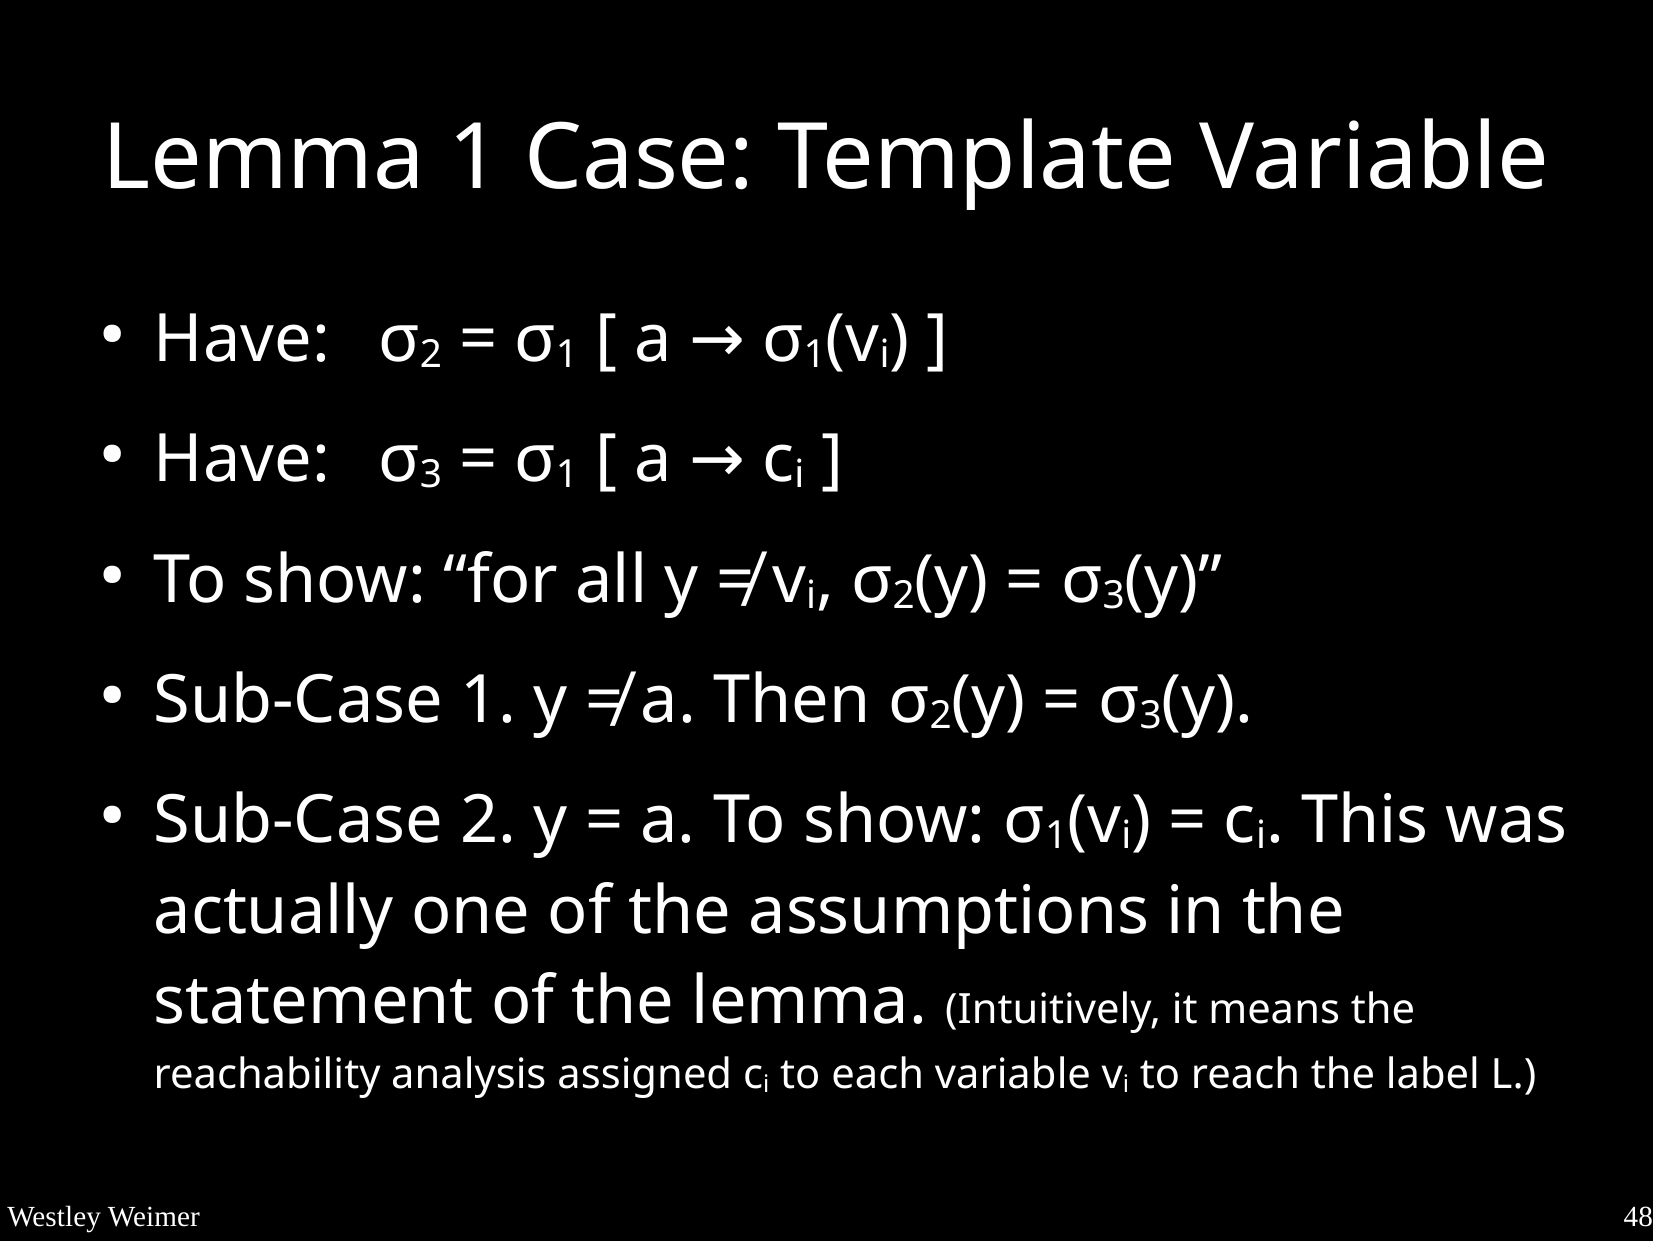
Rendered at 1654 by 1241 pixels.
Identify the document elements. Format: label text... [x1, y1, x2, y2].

title Lemma 1 Case: Template Variable [82, 49, 1571, 257]
list Have: σ2 = σ1 [ a → σ1(vi) ] Have: σ3 = σ1 [ a → ci ] To show: “for all y ≠ vi, σ2(y) = σ3(y)” Sub-Case 1. y ≠ a. Then σ2(y) = σ3(y). Sub-Case 2. y = a. To show: σ1(vi) = ci. This was actually one of the assumptions in the statement of the lemma. (Intuitively, it means the reachability analysis assigned ci to each variable vi to reach the label L.) [82, 290, 1571, 1125]
